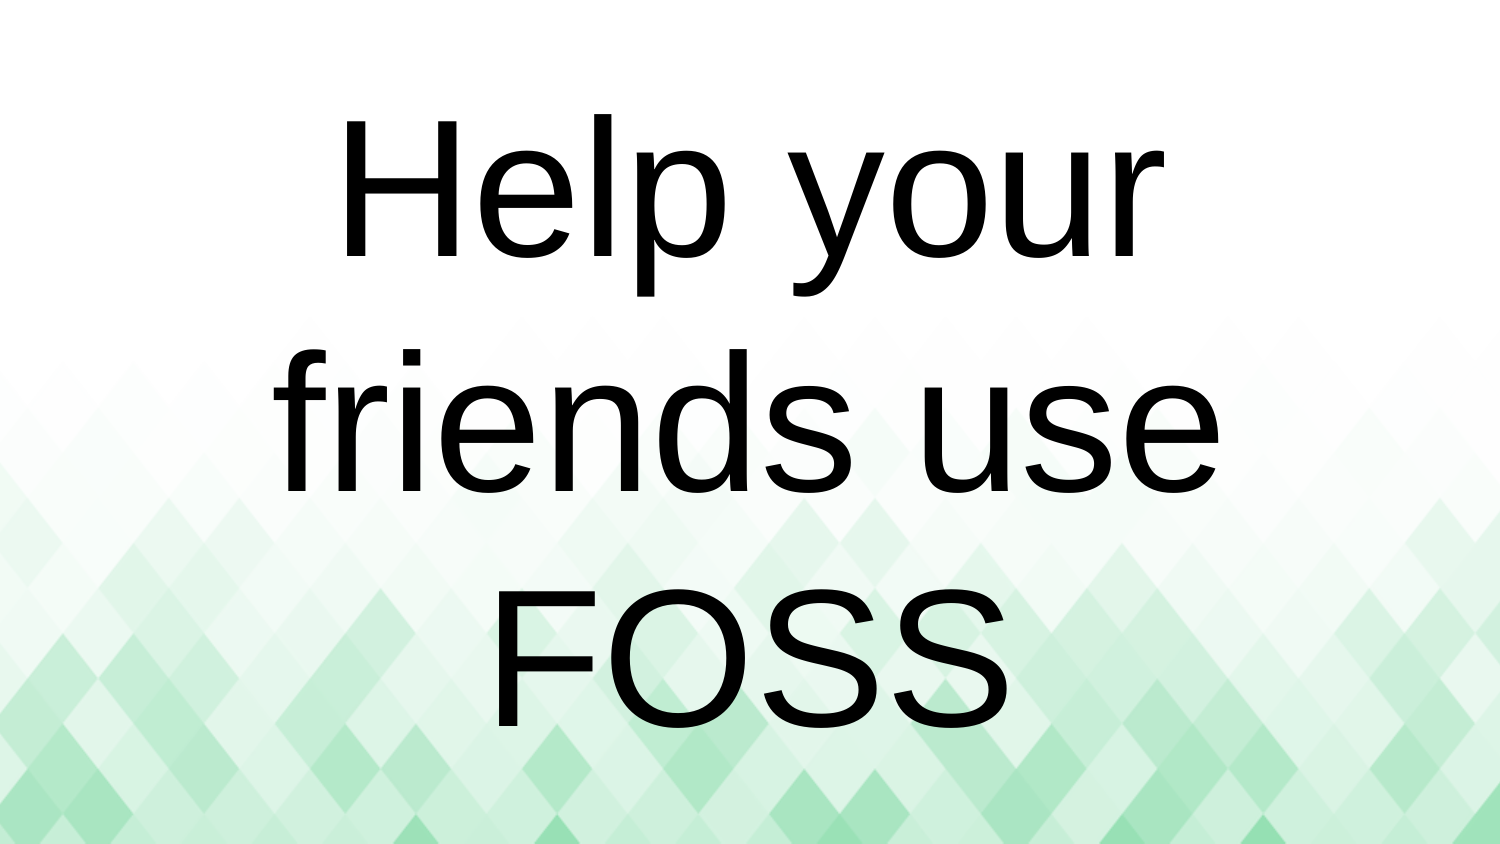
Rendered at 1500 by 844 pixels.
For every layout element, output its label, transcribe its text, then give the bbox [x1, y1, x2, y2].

title Help your friends use FOSS [51, 64, 1449, 781]
picture [0, 0, 1500, 844]
